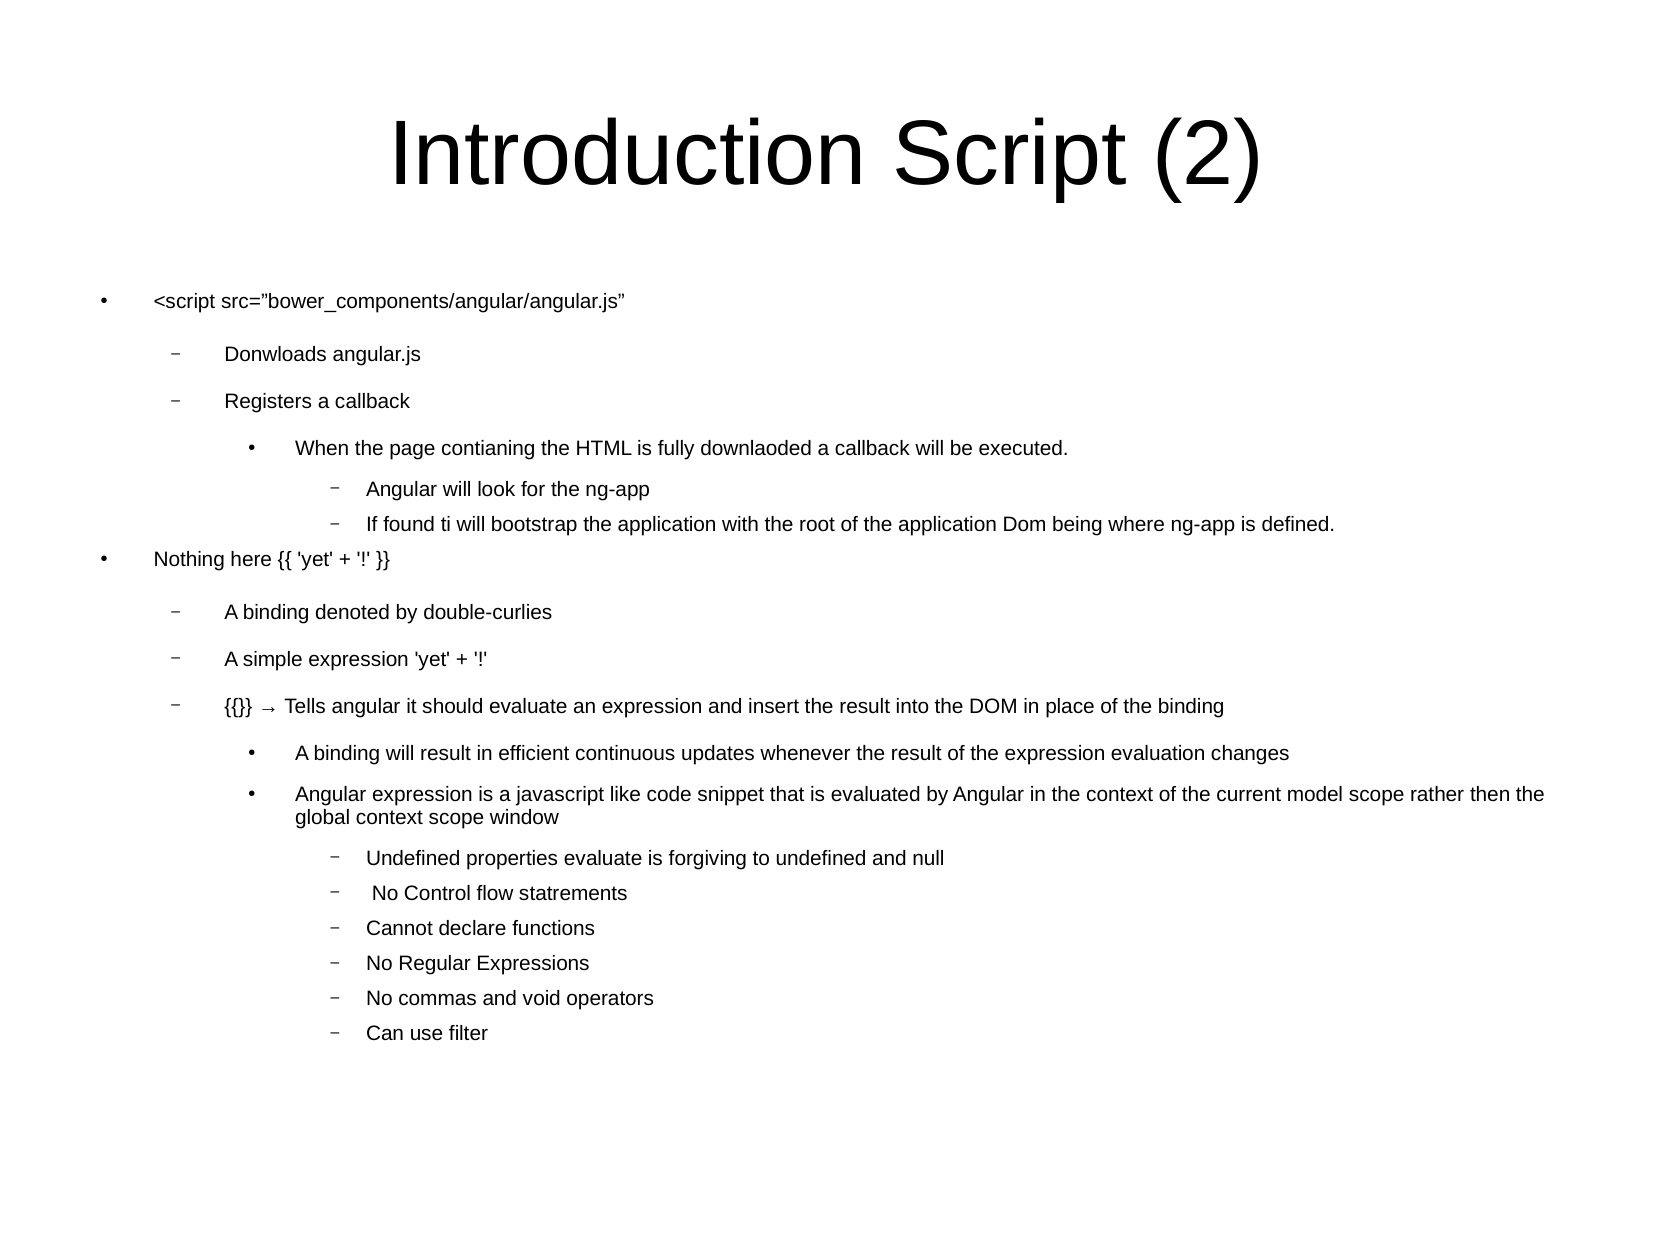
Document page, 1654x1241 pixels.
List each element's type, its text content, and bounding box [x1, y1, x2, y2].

list <script src=”bower_components/angular/angular.js” Donwloads angular.js Registers a callback When the page contianing the HTML is fully downlaoded a callback will be executed. Angular will look for the ng-app If found ti will bootstrap the application with the root of the application Dom being where ng-app is defined. Nothing here {{ 'yet' + '!' }} A binding denoted by double-curlies A simple expression 'yet' + '!' {{}} → Tells angular it should evaluate an expression and insert the result into the DOM in place of the binding A binding will result in efficient continuous updates whenever the result of the expression evaluation changes Angular expression is a javascript like code snippet that is evaluated by Angular in the context of the current model scope rather then the global context scope window Undefined properties evaluate is forgiving to undefined and null No Control flow statrements Cannot declare functions No Regular Expressions No commas and void operators Can use filter [82, 290, 1571, 1201]
title Introduction Script (2) [82, 49, 1571, 257]
